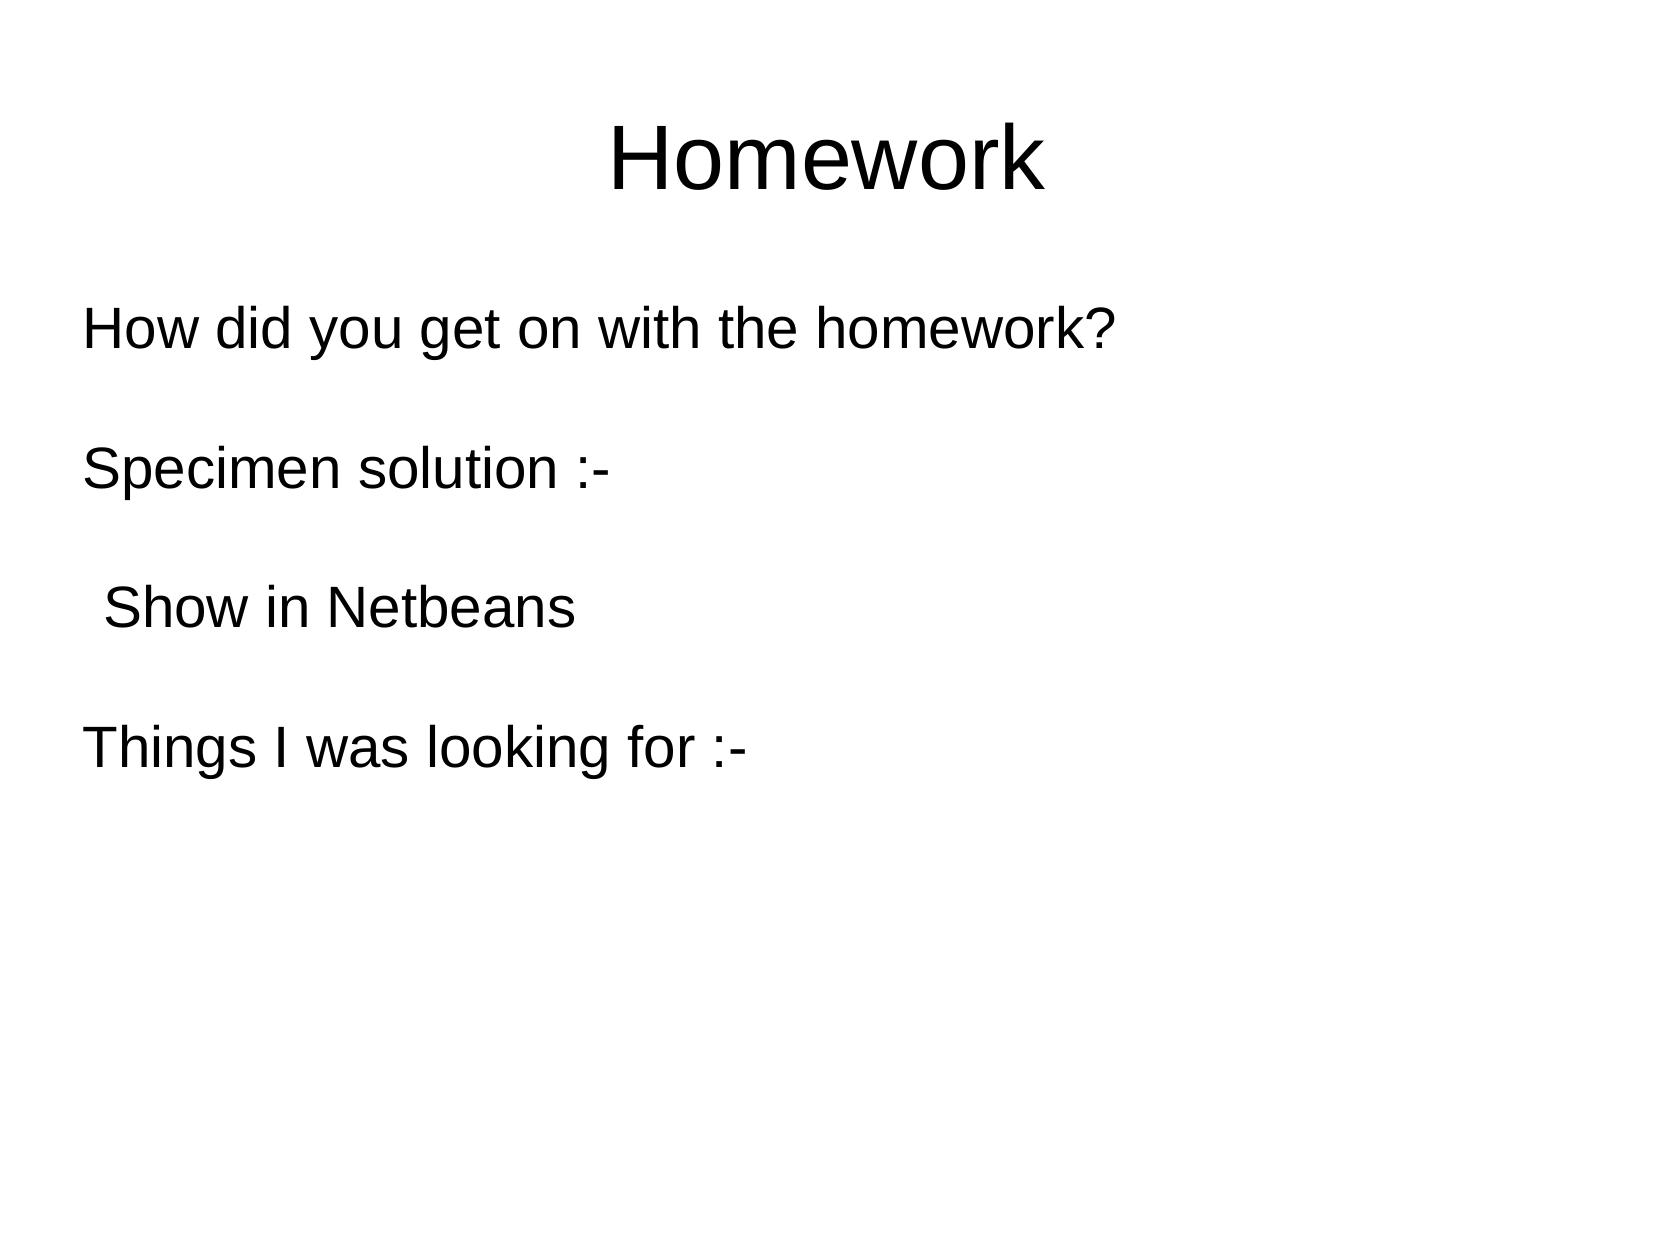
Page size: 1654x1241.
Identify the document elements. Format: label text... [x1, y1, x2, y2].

title Homework [82, 49, 1571, 257]
subtitle How did you get on with the homework? Specimen solution :- Show in Netbeans Things I was looking for :- [82, 290, 1538, 1164]
